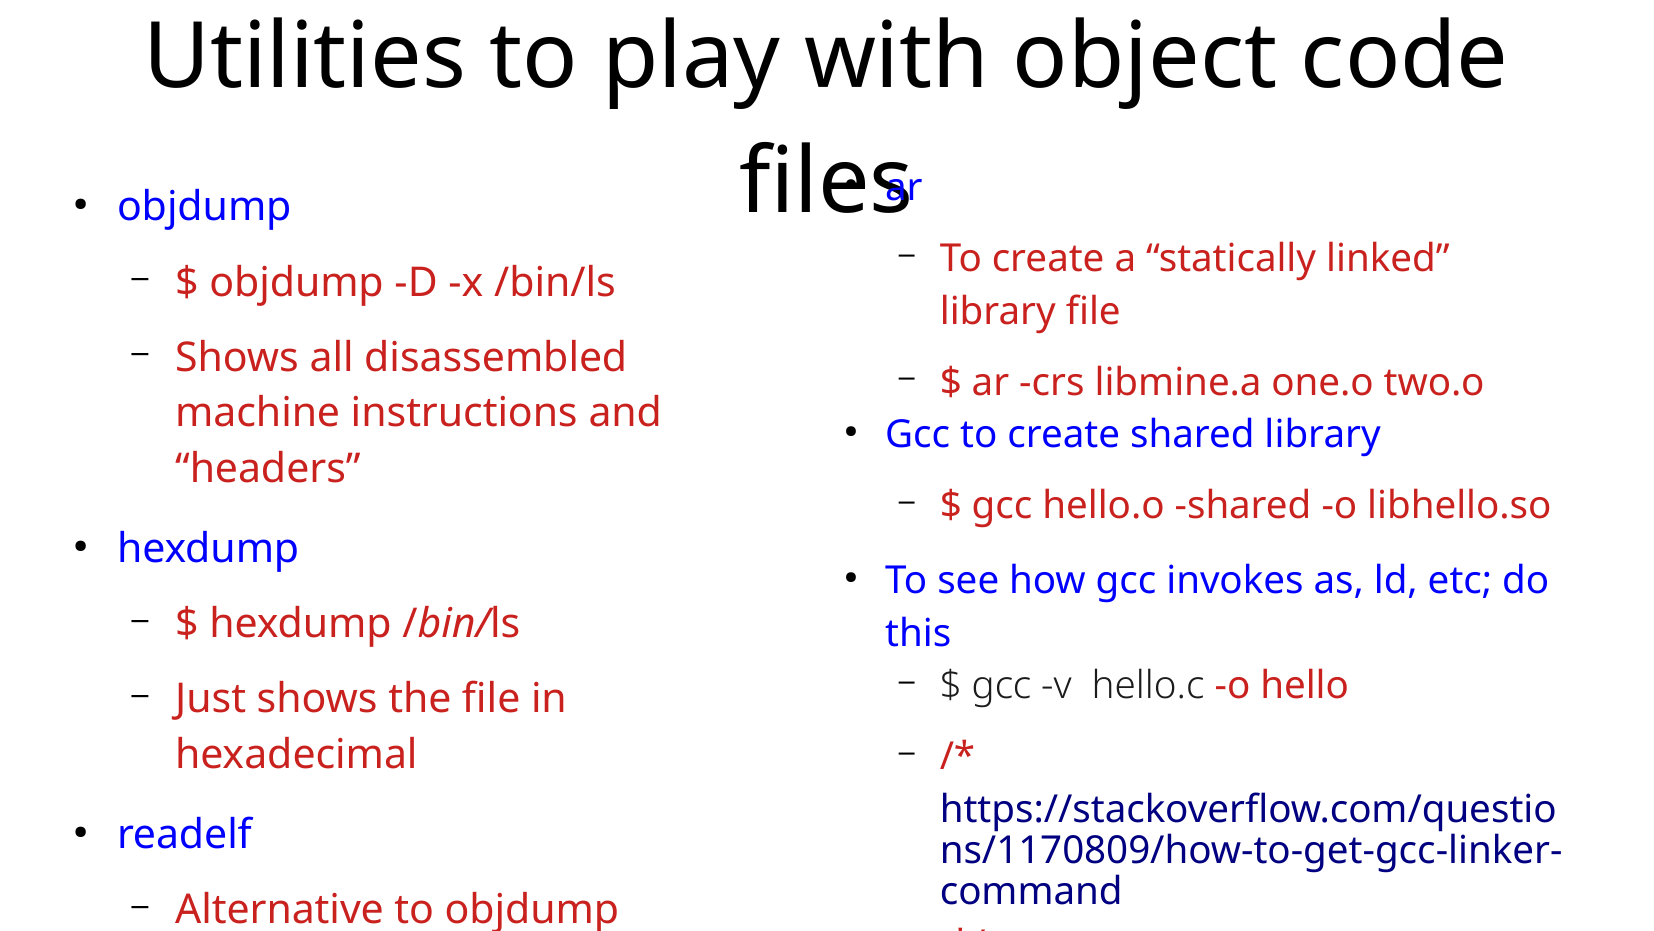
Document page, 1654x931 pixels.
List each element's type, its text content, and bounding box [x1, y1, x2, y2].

list objdump $ objdump -D -x /bin/ls Shows all disassembled machine instructions and “headers” hexdump $ hexdump /bin/ls Just shows the file in hexadecimal readelf Alternative to objdump [59, 177, 794, 931]
list ar To create a “statically linked” library file $ ar -crs libmine.a one.o two.o Gcc to create shared library $ gcc hello.o -shared -o libhello.so To see how gcc invokes as, ld, etc; do this $ gcc -v hello.c -o hello /* https://stackoverflow.com/questions/1170809/how-to-get-gcc-linker-command */ [830, 159, 1566, 928]
title Utilities to play with object code files [82, 37, 1571, 193]
